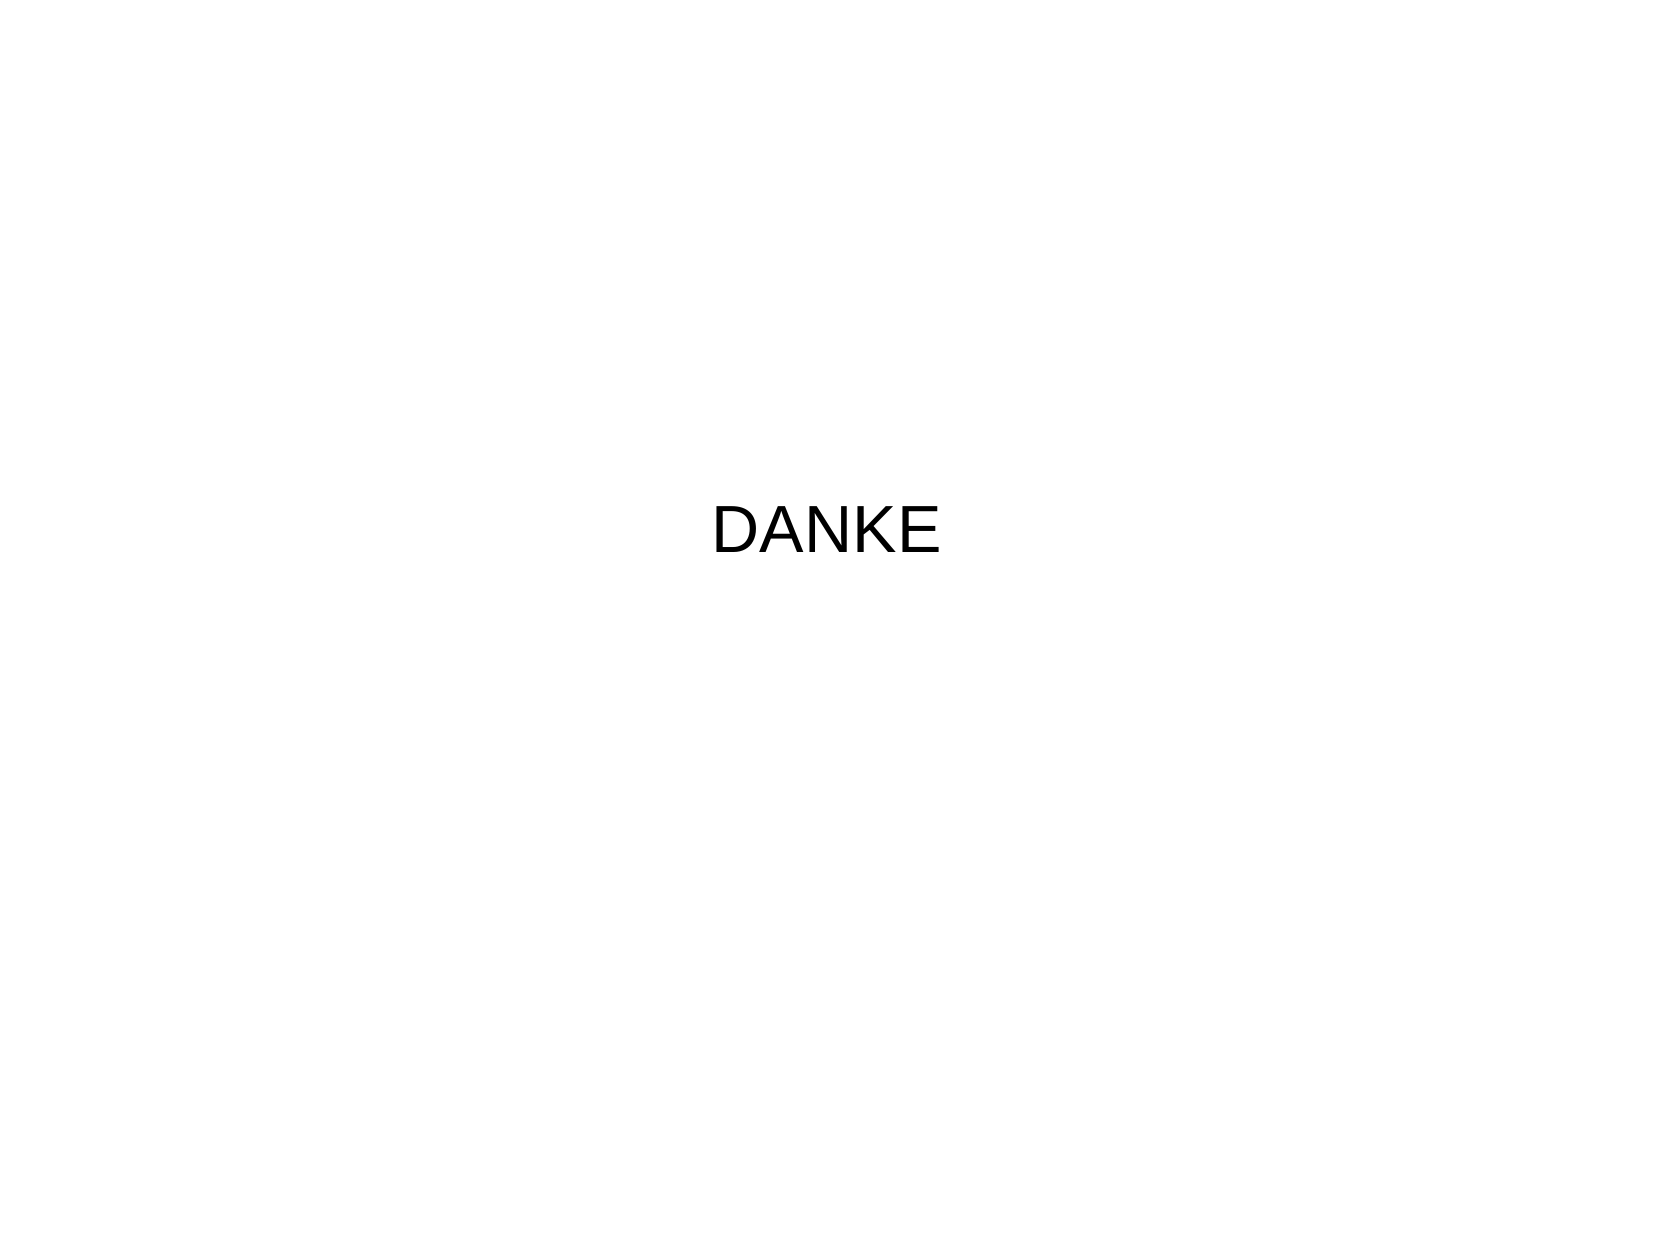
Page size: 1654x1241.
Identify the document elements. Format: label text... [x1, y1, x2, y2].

subtitle DANKE [82, 49, 1571, 1010]
